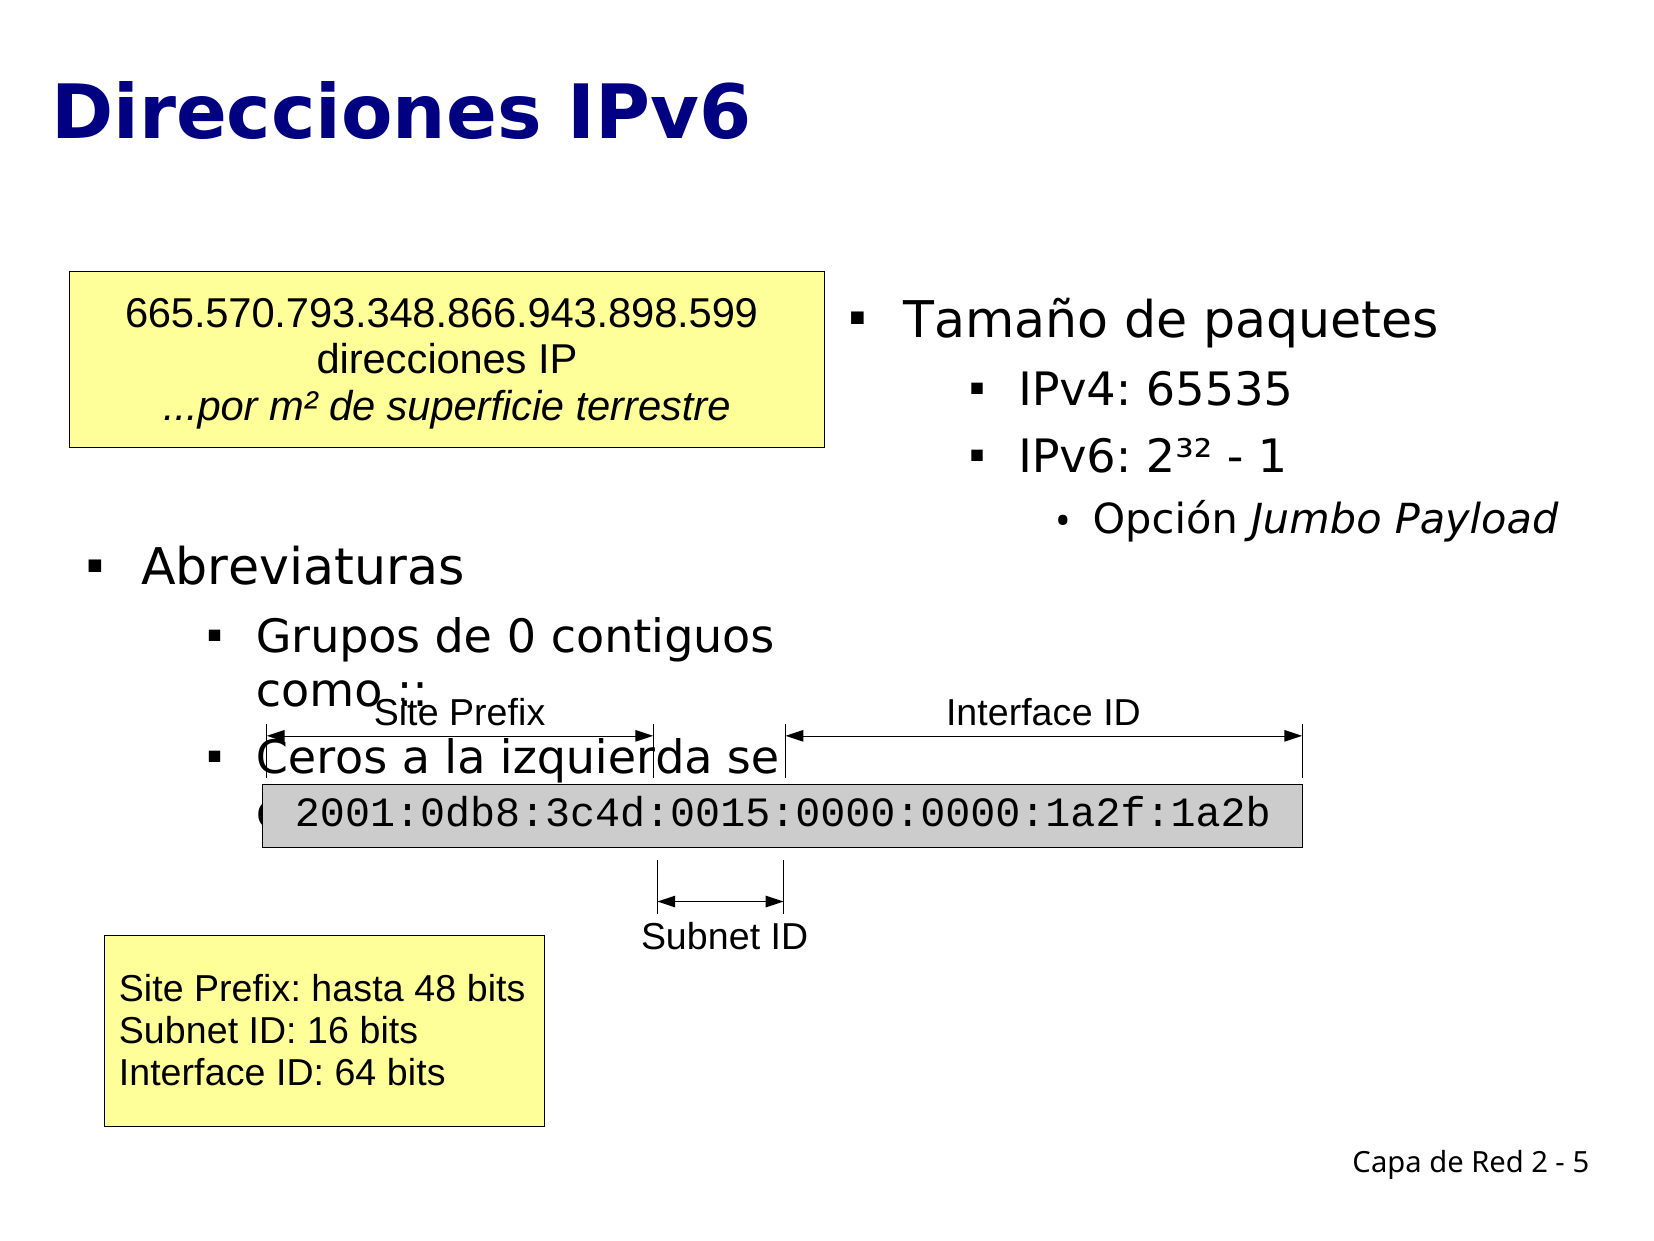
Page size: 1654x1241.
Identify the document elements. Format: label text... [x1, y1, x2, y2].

list Abreviaturas Grupos de 0 contiguos como :: Ceros a la izquierda se omiten [82, 290, 809, 634]
text_box 665.570.793.348.866.943.898.599 direcciones IP ...por m² de superficie terrestre [69, 271, 825, 448]
text_box Site Prefix: hasta 48 bits Subnet ID: 16 bits Interface ID: 64 bits [104, 935, 545, 1127]
title Direcciones IPv6 [51, 1, 1654, 225]
text_box Subnet ID [613, 907, 837, 965]
list Tamaño de paquetes IPv4: 65535 IPv6: 2³² - 1 Opción Jumbo Payload [845, 290, 1572, 634]
text_box 2001:0db8:3c4d:0015:0000:0000:1a2f:1a2b [262, 784, 1303, 848]
